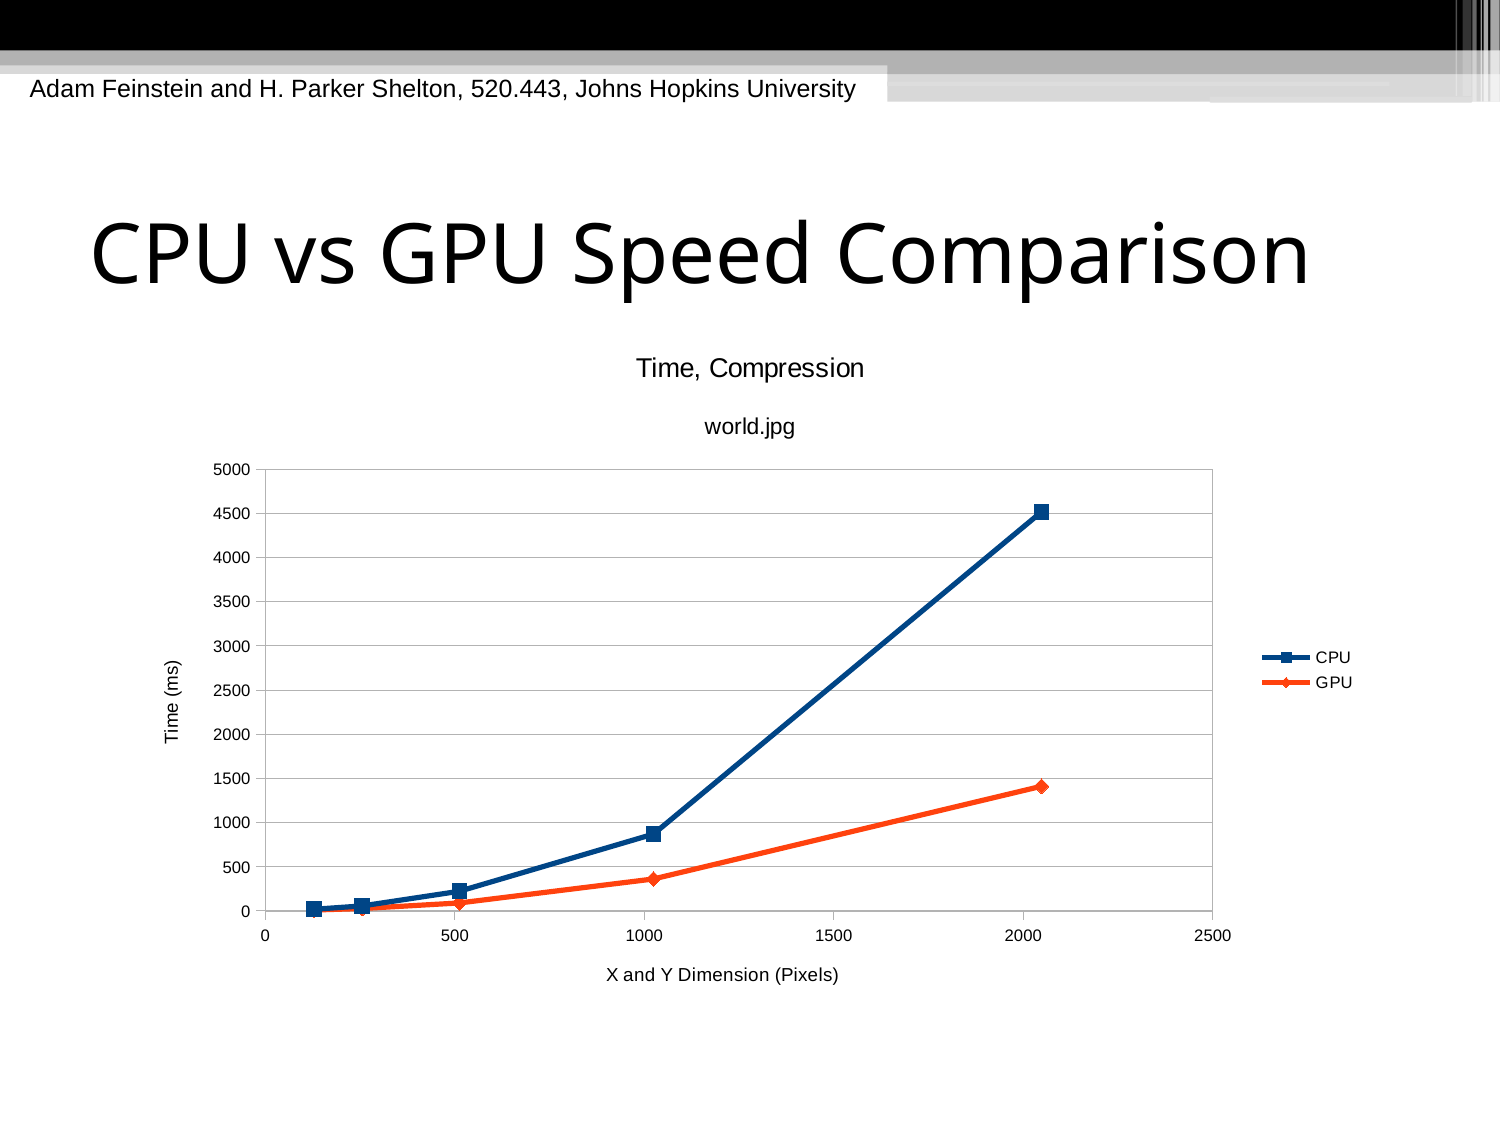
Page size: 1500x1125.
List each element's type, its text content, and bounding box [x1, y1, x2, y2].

text_box Adam Feinstein and H. Parker Shelton, 520.443, Johns Hopkins University [0, 67, 888, 110]
chart [128, 323, 1372, 1017]
title CPU vs GPU Speed Comparison [75, 187, 1425, 363]
